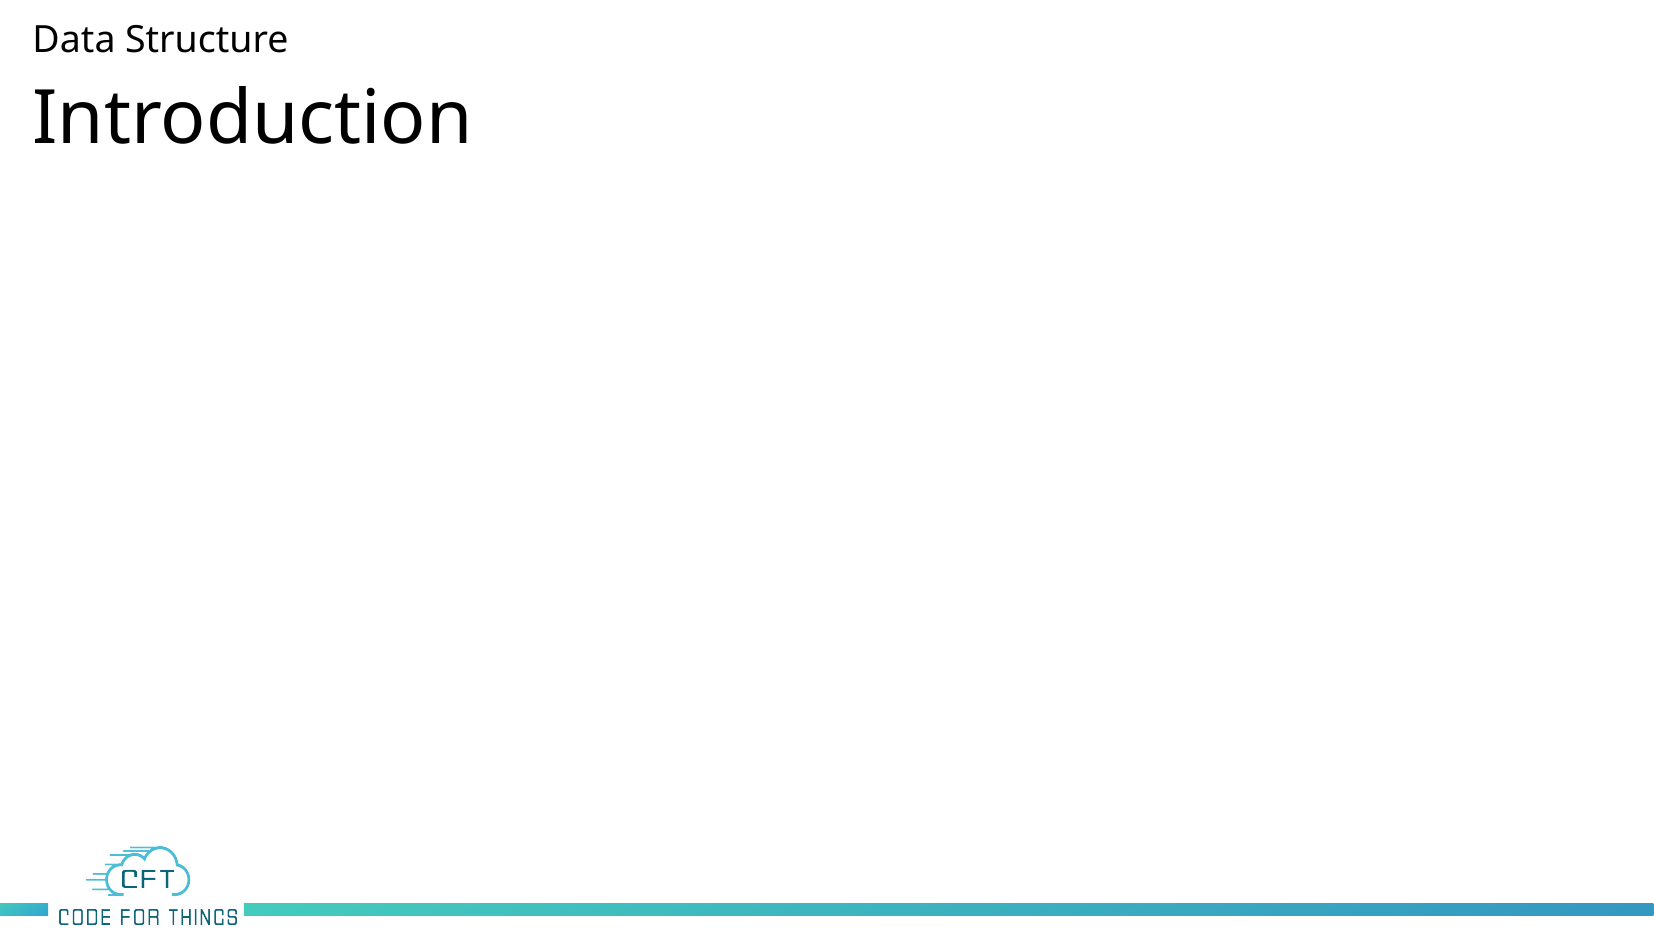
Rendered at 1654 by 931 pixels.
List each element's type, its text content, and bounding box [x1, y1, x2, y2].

picture [59, 846, 237, 925]
title Data Structure Introduction [32, 12, 1184, 166]
